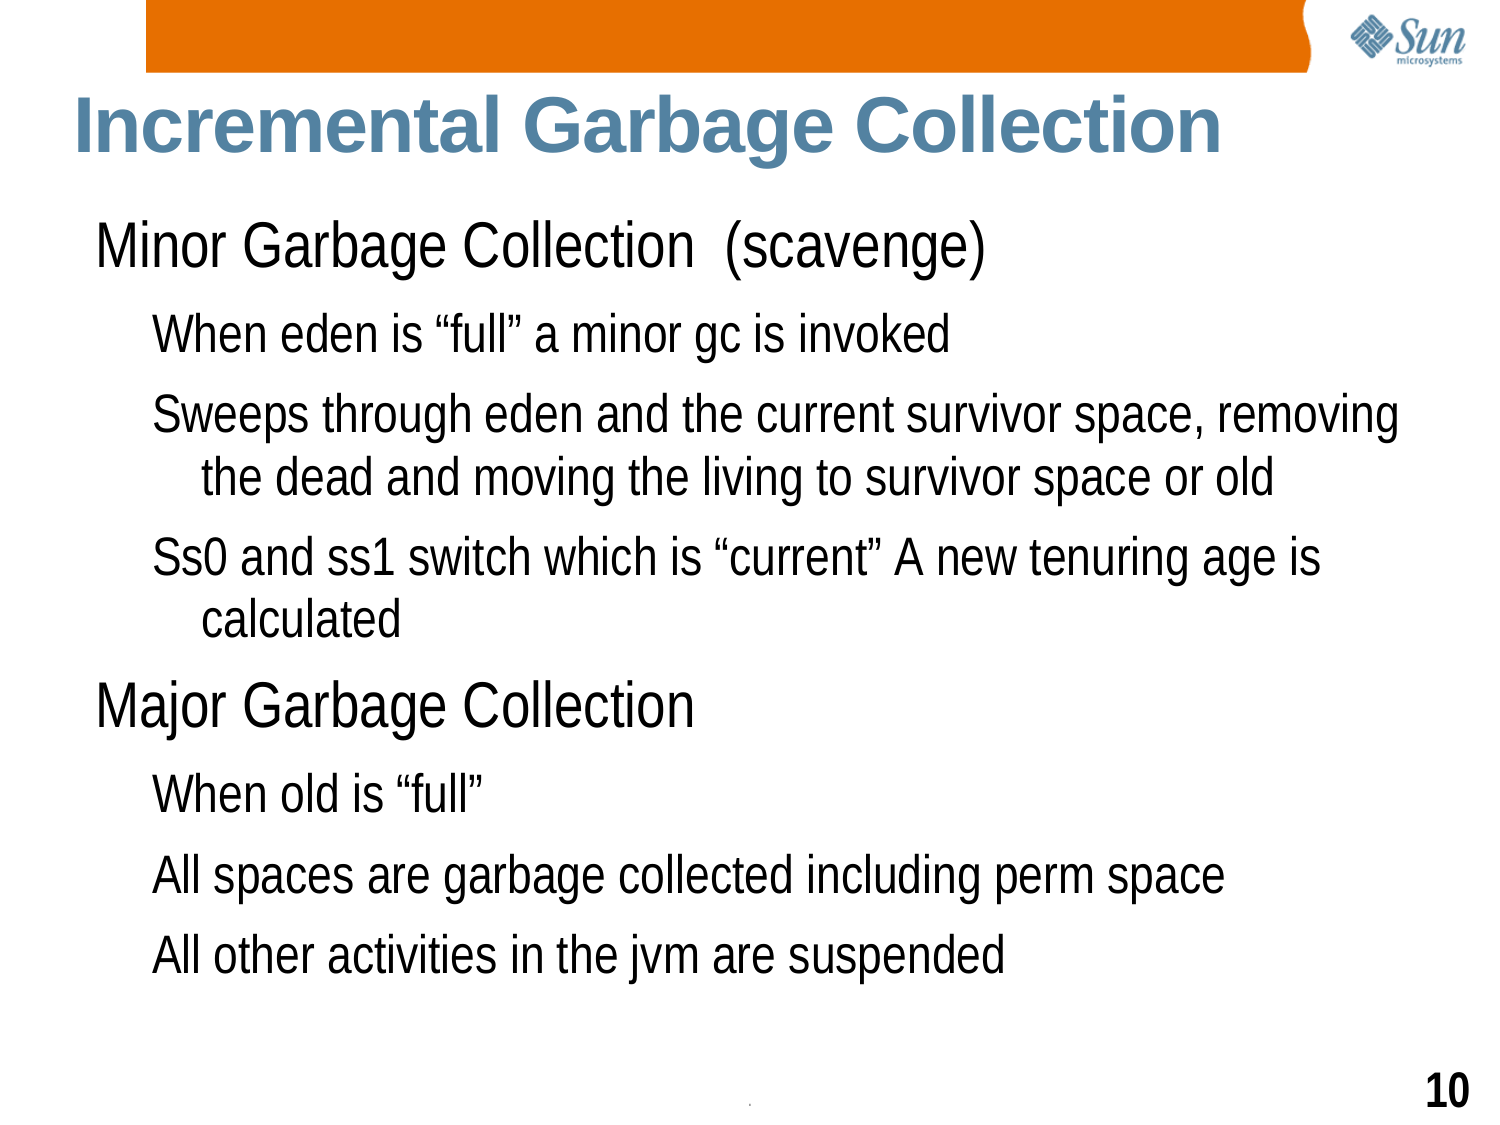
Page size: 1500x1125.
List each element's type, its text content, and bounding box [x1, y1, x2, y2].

picture [146, 0, 1500, 75]
title Incremental Garbage Collection [73, 89, 1436, 194]
list Minor Garbage Collection (scavenge) When eden is “full” a minor gc is invoked Sweeps through eden and the current survivor space, removing the dead and moving the living to survivor space or old Ss0 and ss1 switch which is “current” A new tenuring age is calculated Major Garbage Collection When old is “full” All spaces are garbage collected including perm space All other activities in the jvm are suspended [75, 206, 1413, 1048]
